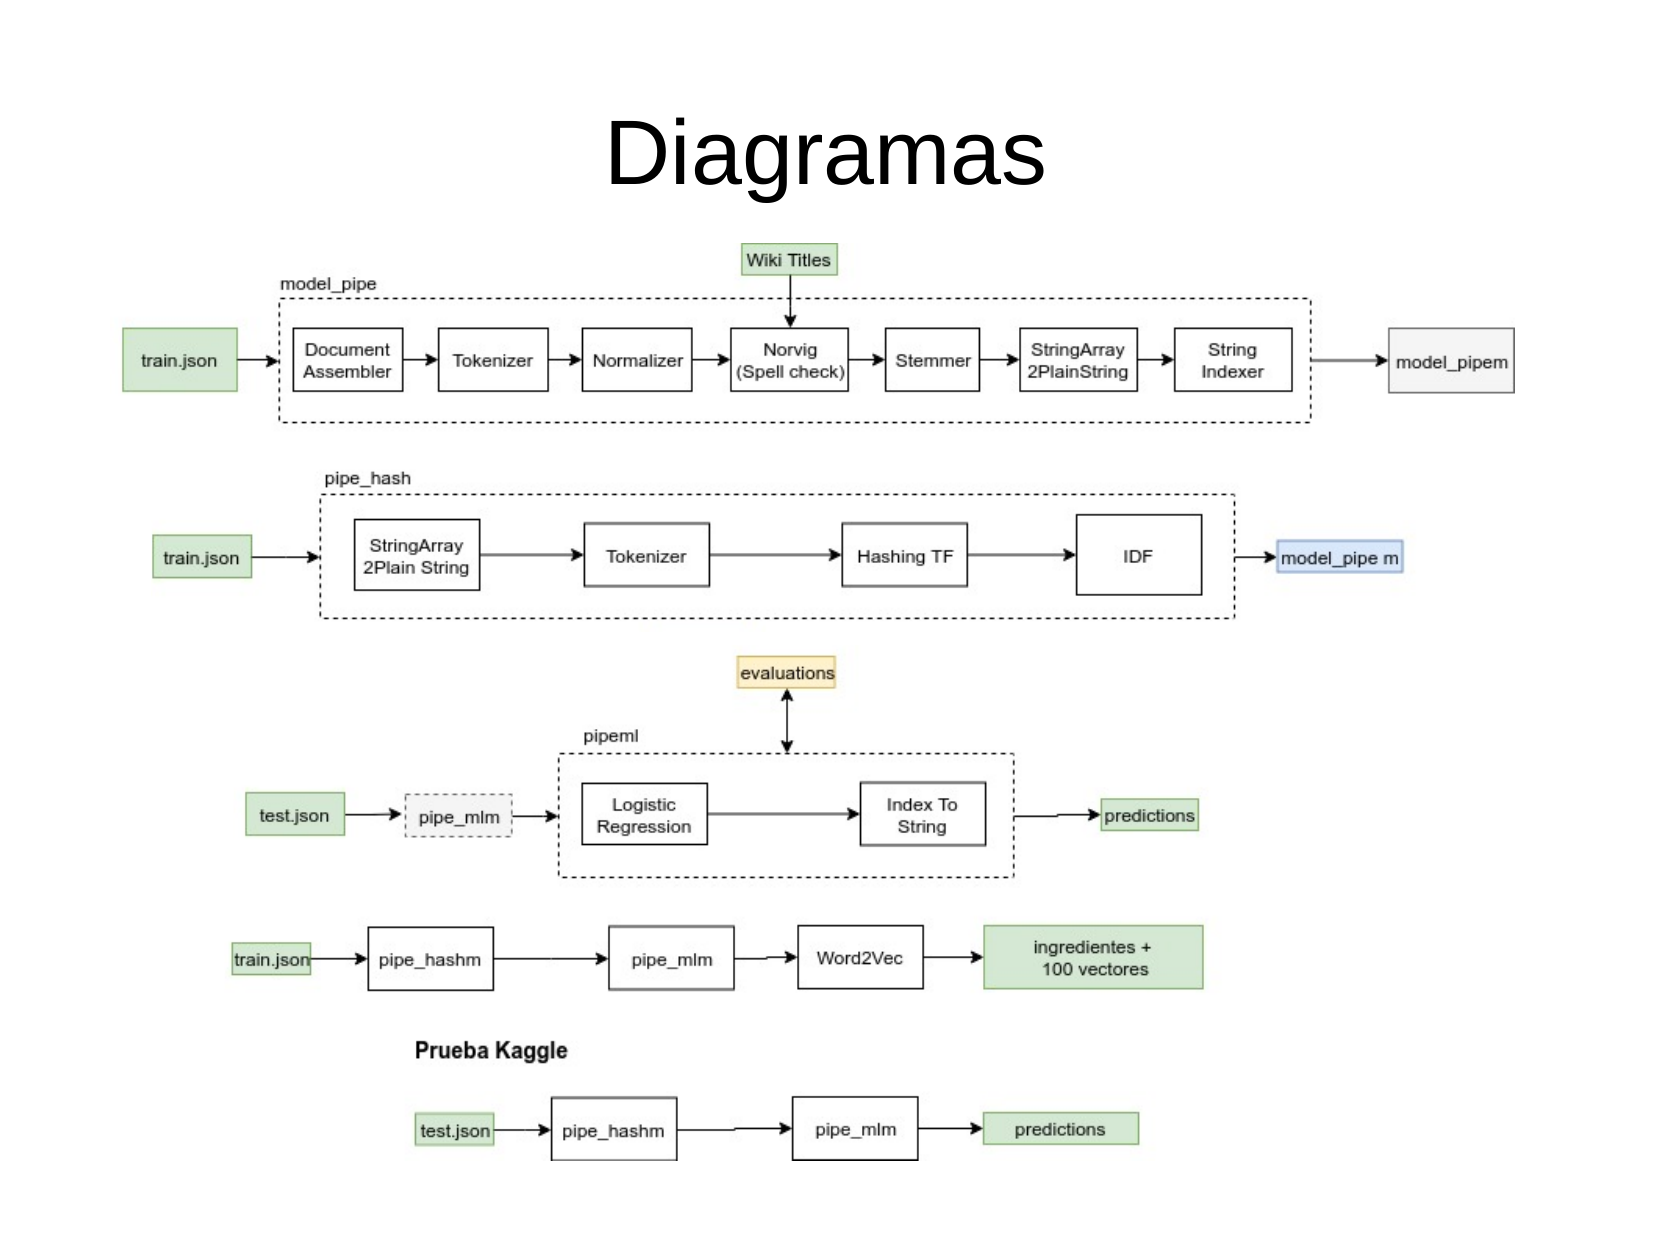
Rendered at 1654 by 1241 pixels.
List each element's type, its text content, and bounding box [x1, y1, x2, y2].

picture [110, 257, 1515, 632]
title Diagramas [82, 49, 1571, 257]
picture [224, 900, 1230, 1161]
picture [233, 645, 1245, 891]
